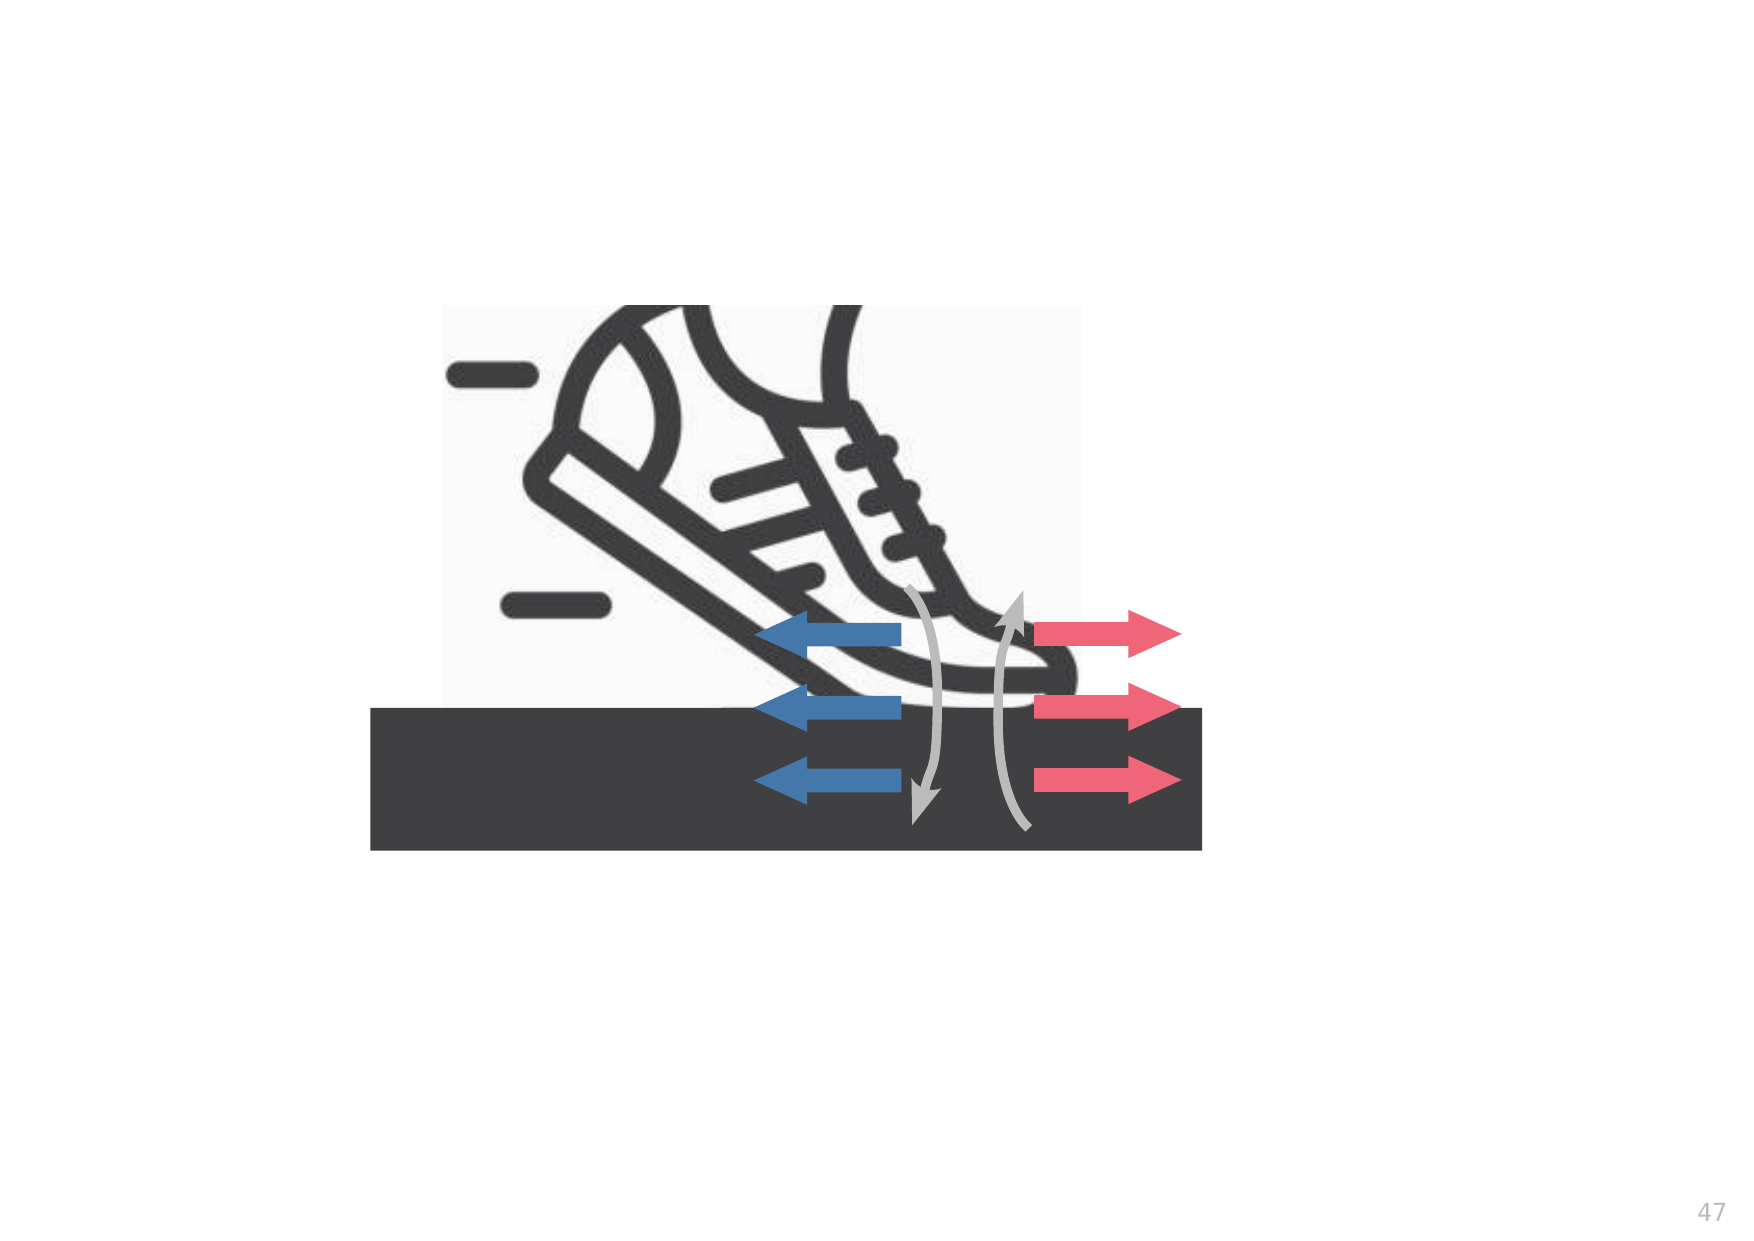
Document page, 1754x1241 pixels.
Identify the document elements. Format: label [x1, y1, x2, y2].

text_box [753, 610, 902, 659]
text_box [370, 682, 1203, 851]
picture [442, 305, 1083, 707]
text_box [1034, 609, 1182, 659]
